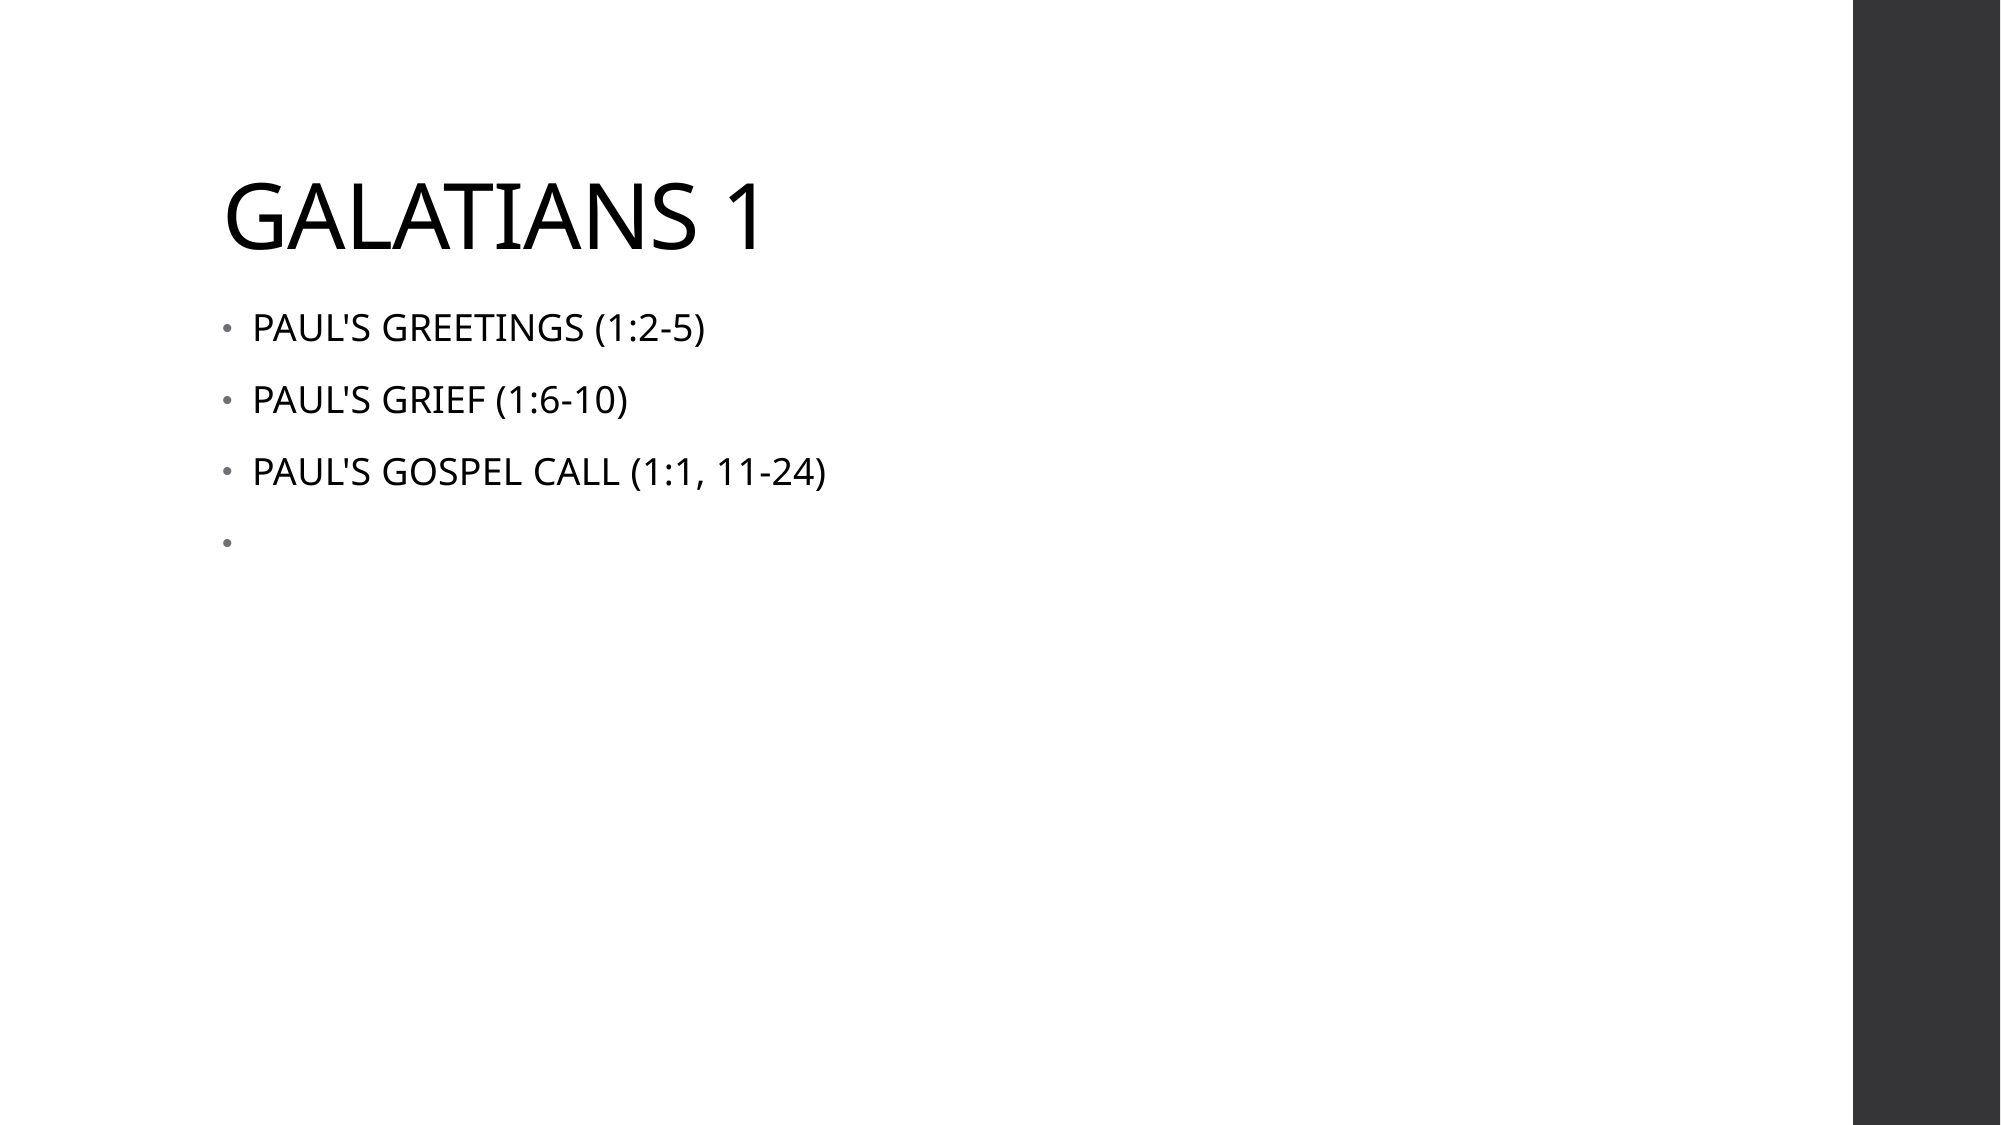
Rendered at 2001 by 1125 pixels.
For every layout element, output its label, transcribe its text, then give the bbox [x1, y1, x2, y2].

list PAUL'S GREETINGS (1:2-5) PAUL'S GRIEF (1:6-10) PAUL'S GOSPEL CALL (1:1, 11-24) [206, 299, 1617, 1014]
title GALATIANS 1 [206, 60, 1797, 278]
